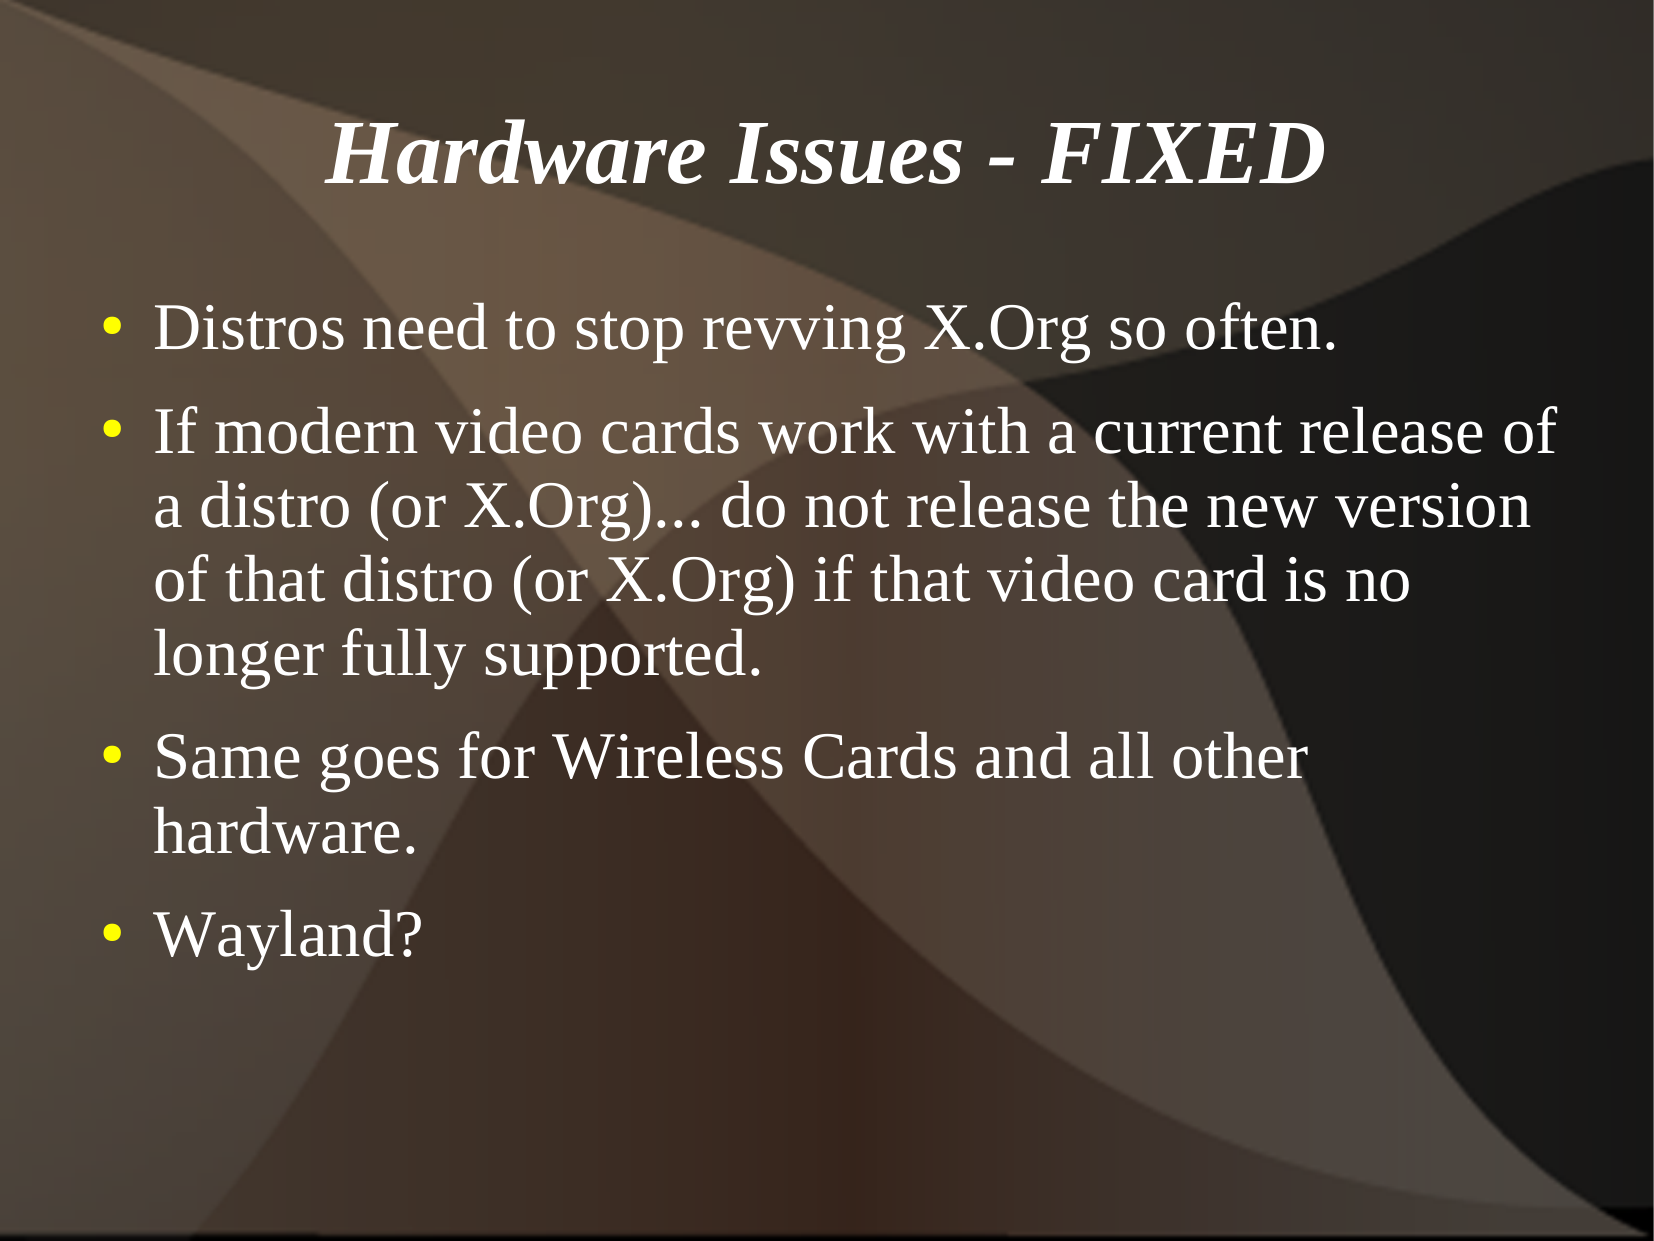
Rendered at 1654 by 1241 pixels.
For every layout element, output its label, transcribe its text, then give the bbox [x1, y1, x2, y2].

list Distros need to stop revving X.Org so often. If modern video cards work with a current release of a distro (or X.Org)... do not release the new version of that distro (or X.Org) if that video card is no longer fully supported. Same goes for Wireless Cards and all other hardware. Wayland? [82, 290, 1571, 1094]
picture [0, 0, 1654, 1241]
title Hardware Issues - FIXED [82, 56, 1571, 250]
